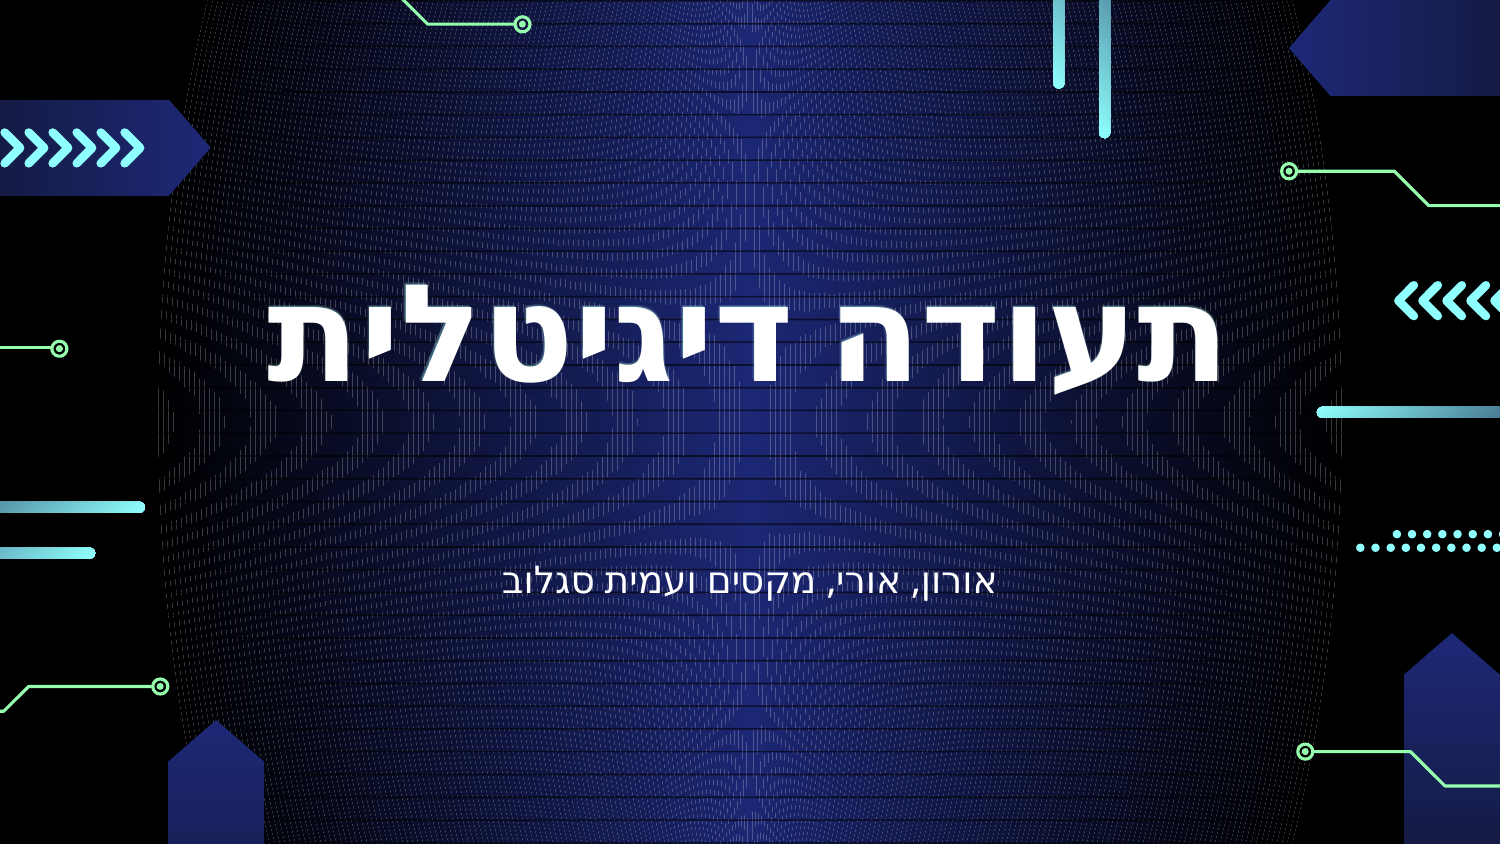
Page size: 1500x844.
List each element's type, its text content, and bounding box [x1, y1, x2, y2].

title תעודה דיגיטלית [216, 195, 1284, 479]
subtitle אורון, אורי, מקסים ועמית סגלוב [377, 553, 1123, 605]
